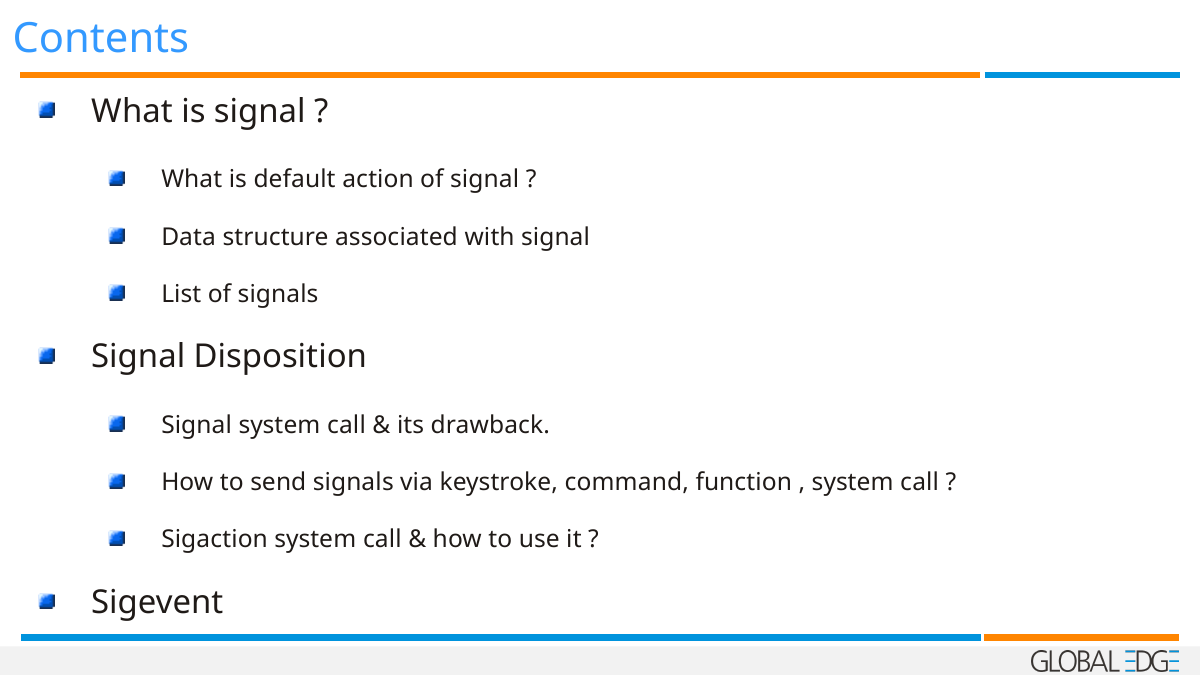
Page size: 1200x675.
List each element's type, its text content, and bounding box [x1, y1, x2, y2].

picture [1031, 650, 1179, 672]
title Contents [12, 9, 1088, 63]
list What is signal ? What is default action of signal ? Data structure associated with signal List of signals Signal Disposition Signal system call & its drawback. How to send signals via keystroke, command, function , system call ? Sigaction system call & how to use it ? Sigevent [21, 86, 1170, 627]
